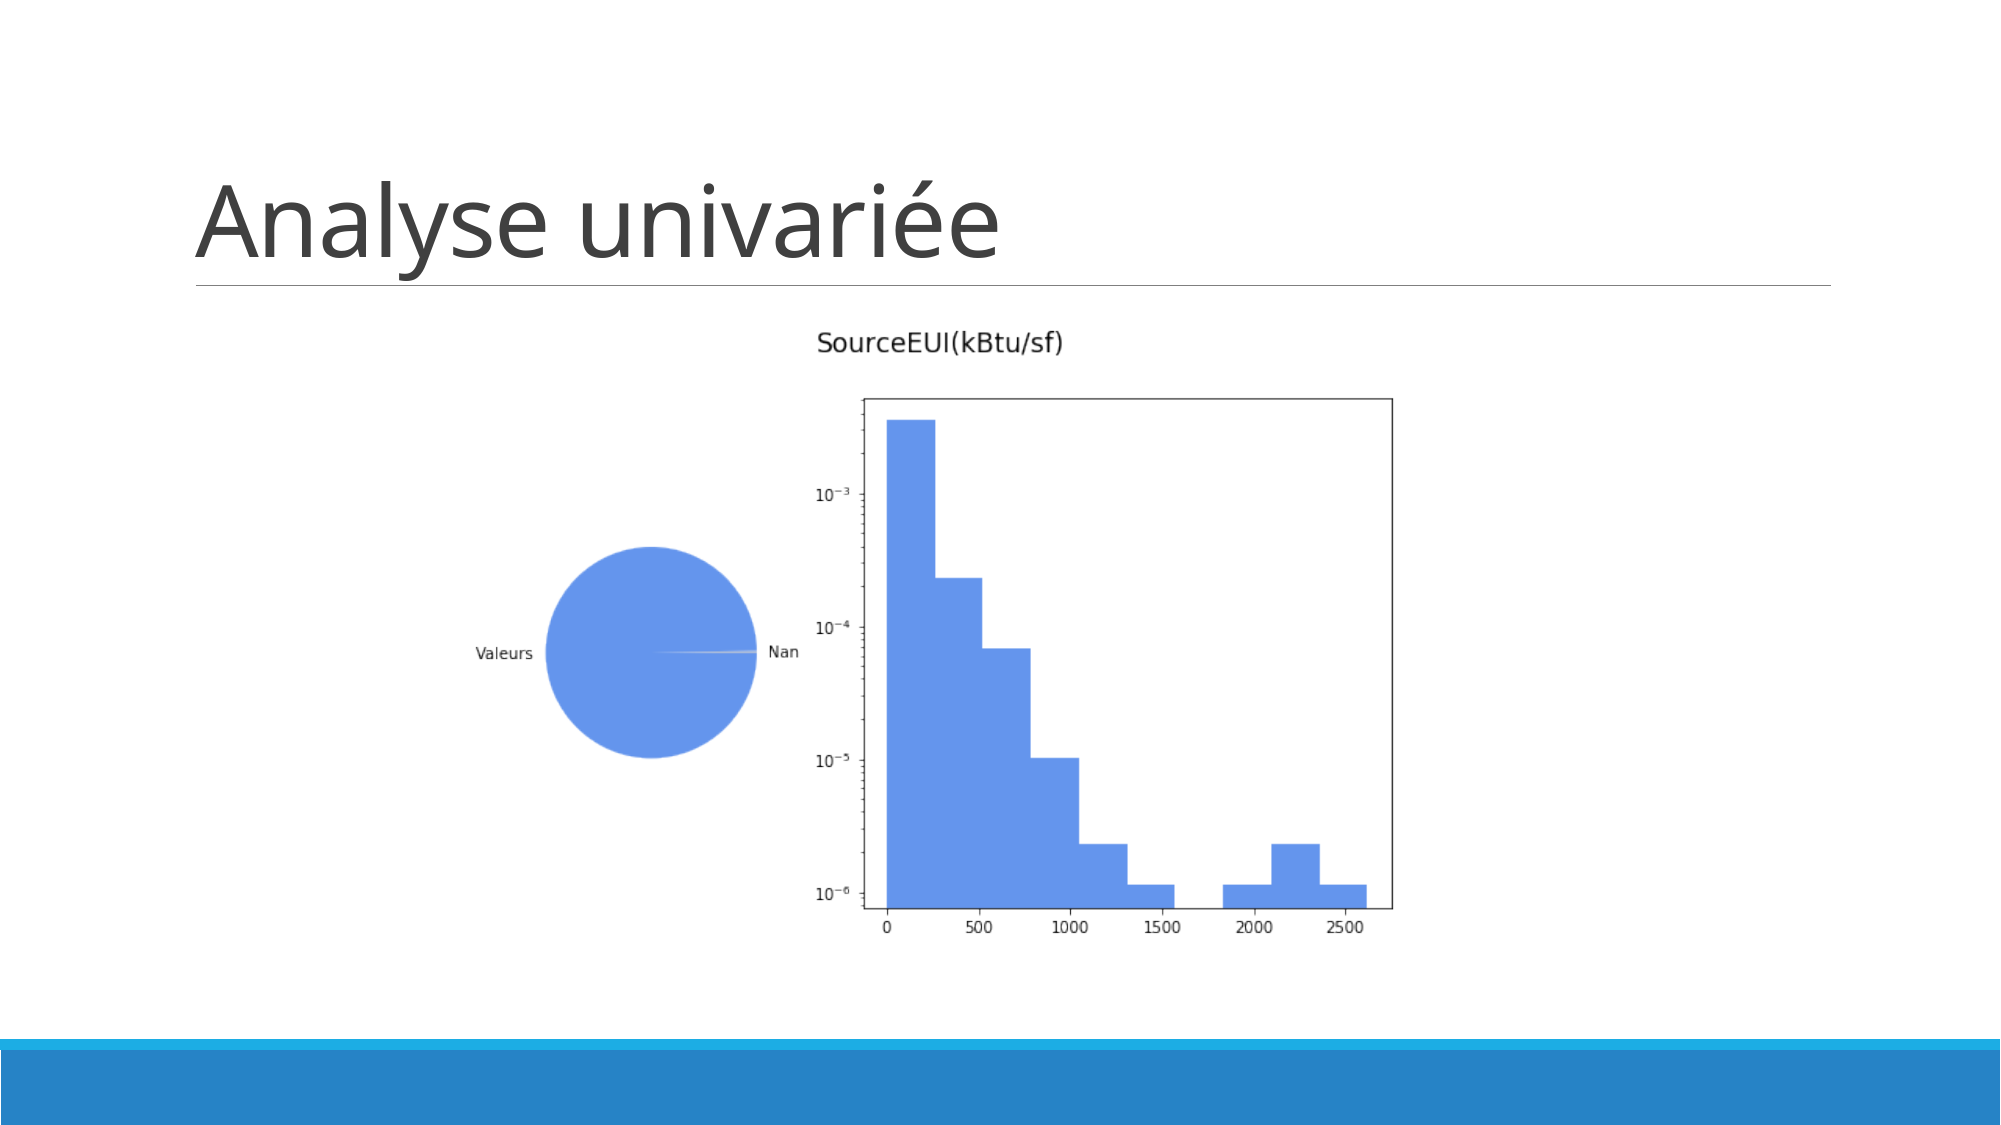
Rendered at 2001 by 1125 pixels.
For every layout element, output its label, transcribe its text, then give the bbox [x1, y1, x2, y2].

picture [465, 320, 1403, 946]
title Analyse univariée [180, 47, 1831, 286]
